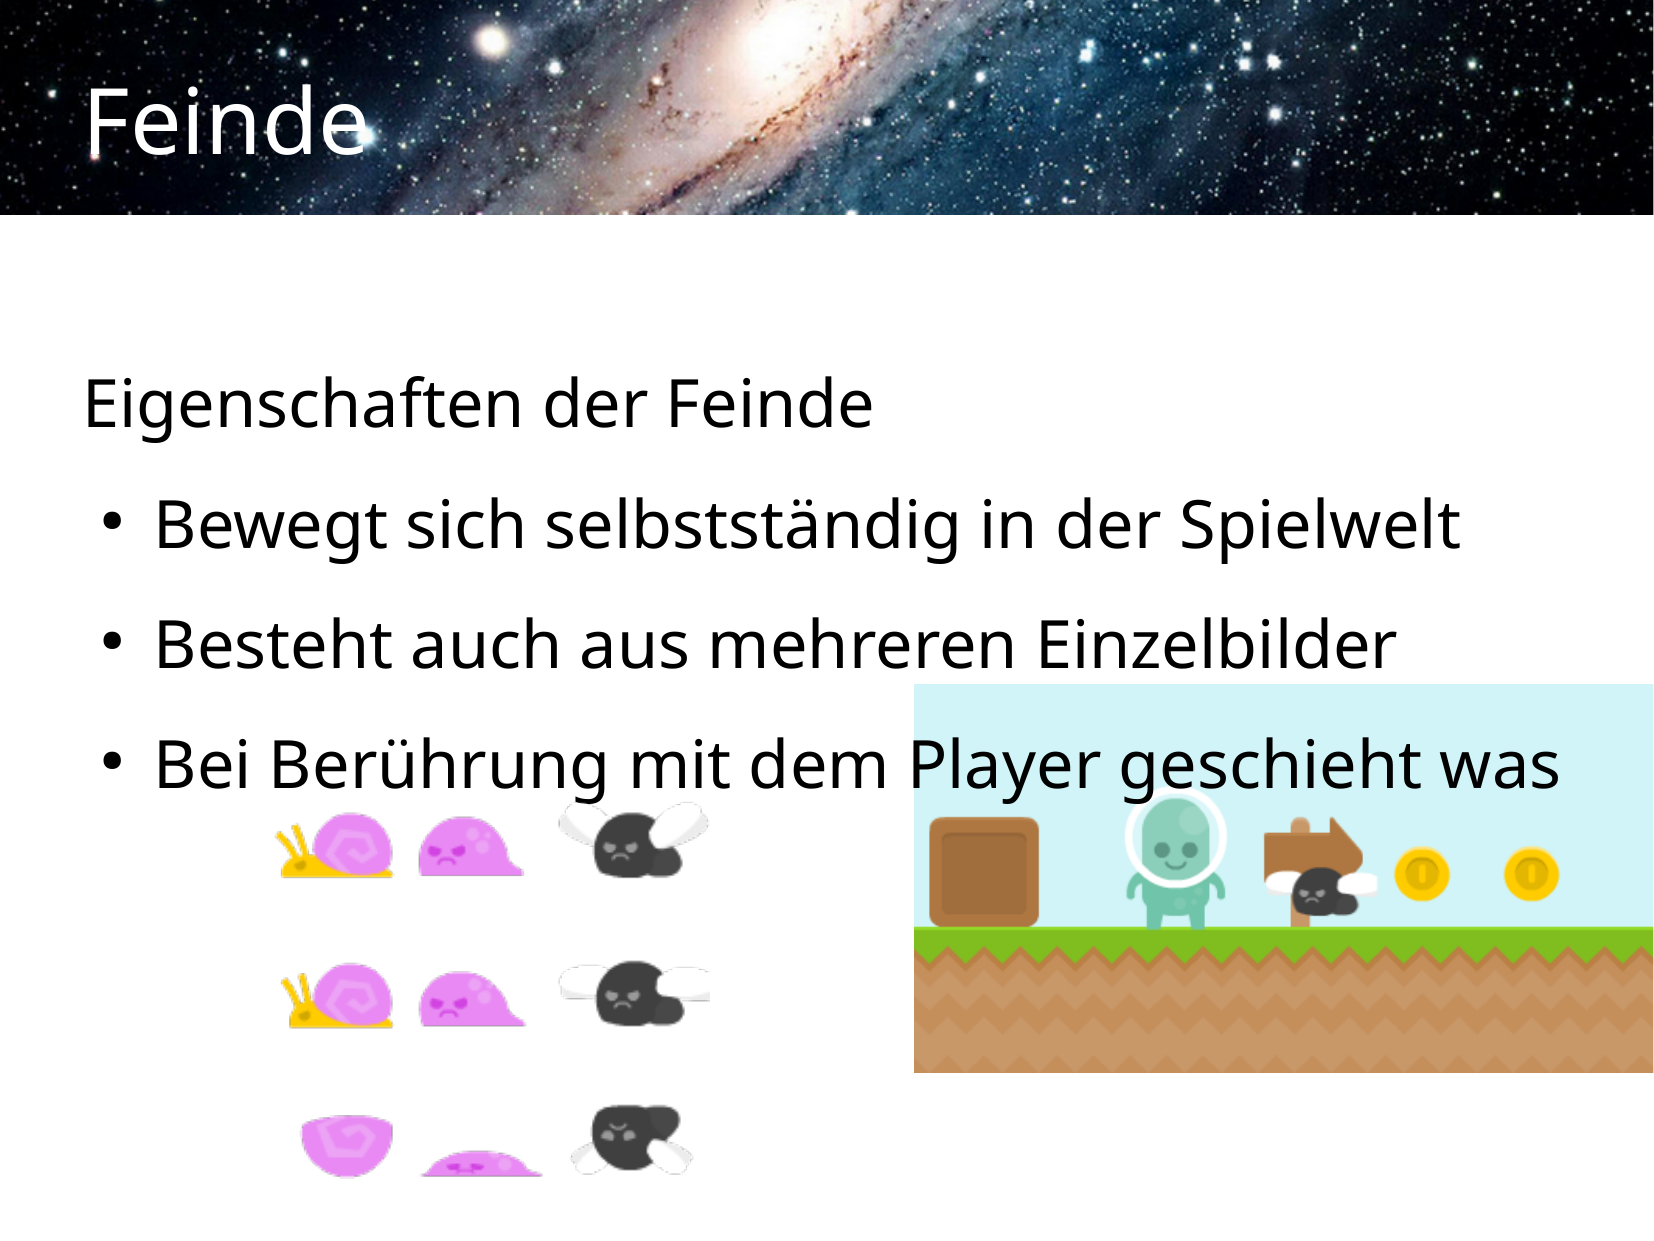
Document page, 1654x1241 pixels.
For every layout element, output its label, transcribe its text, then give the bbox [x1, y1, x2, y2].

picture [914, 684, 1654, 1073]
title Feinde [82, 23, 1571, 215]
picture [259, 732, 710, 1183]
picture [0, 0, 1654, 215]
list Eigenschaften der Feinde Bewegt sich selbstständig in der Spielwelt Besteht auch aus mehreren Einzelbilder Bei Berührung mit dem Player geschieht was [82, 236, 1607, 1010]
